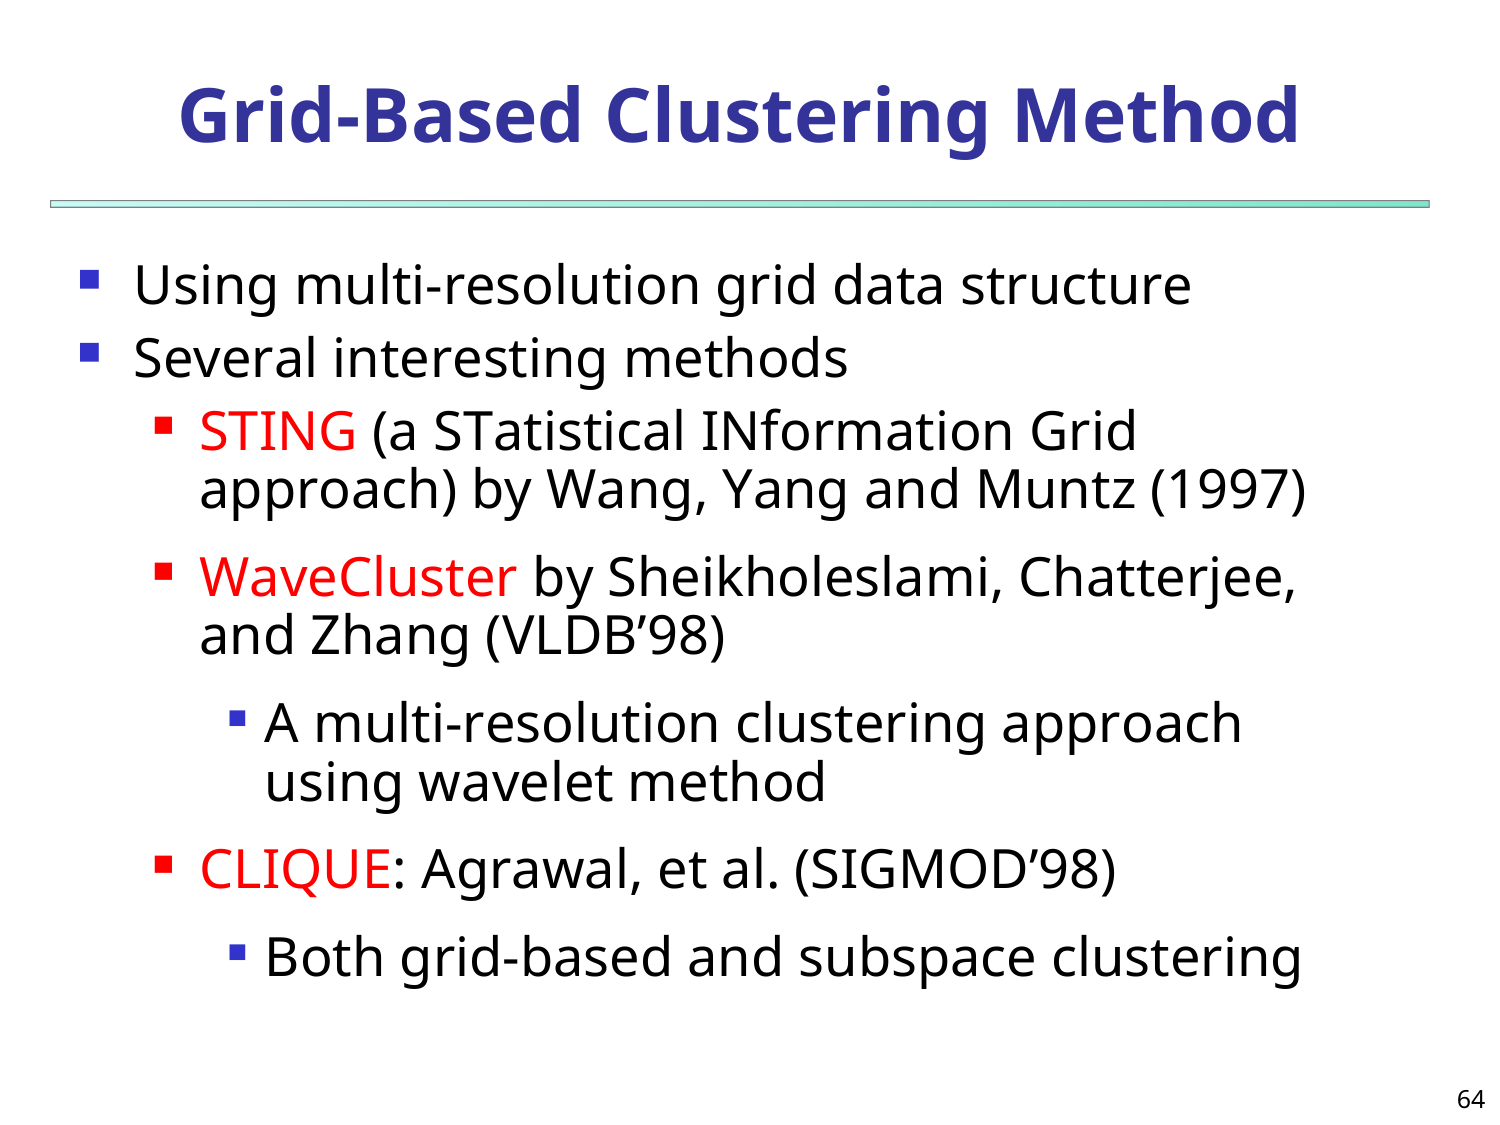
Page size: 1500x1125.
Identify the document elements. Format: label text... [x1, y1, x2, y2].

list Using multi-resolution grid data structure Several interesting methods STING (a STatistical INformation Grid approach) by Wang, Yang and Muntz (1997) WaveCluster by Sheikholeslami, Chatterjee, and Zhang (VLDB’98) A multi-resolution clustering approach using wavelet method CLIQUE: Agrawal, et al. (SIGMOD’98) Both grid-based and subspace clustering [62, 249, 1386, 1113]
text_box 18 [1187, 1062, 1500, 1125]
title Grid-Based Clustering Method [0, 59, 1500, 166]
